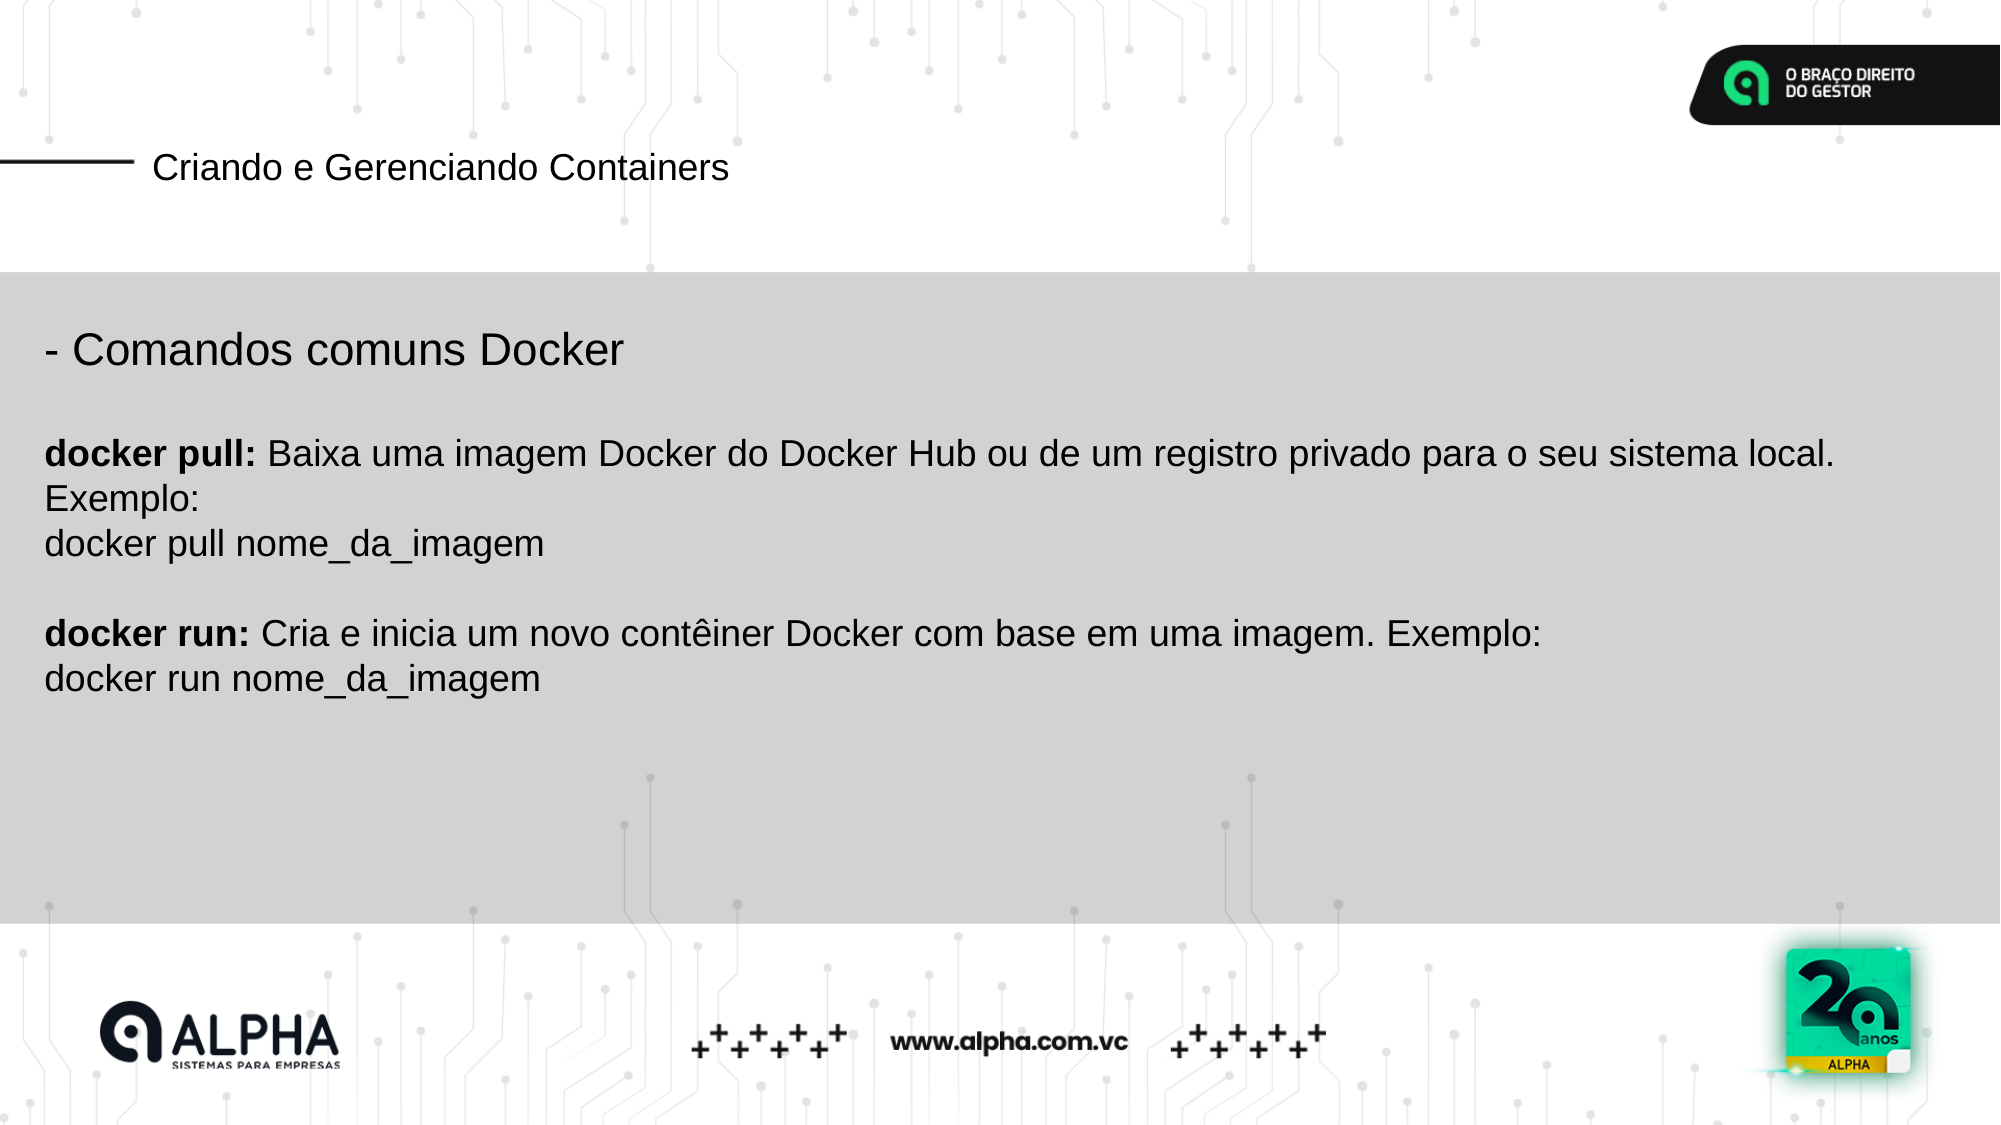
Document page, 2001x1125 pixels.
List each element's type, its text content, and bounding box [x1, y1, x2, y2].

text_box Criando e Gerenciando Containers [137, 59, 1862, 277]
picture [0, 0, 2000, 1125]
text_box - Comandos comuns Docker docker pull: Baixa uma imagem Docker do Docker Hub ou de um registro privado para o seu sistema local. Exemplo: docker pull nome_da_imagem docker run: Cria e inicia um novo contêiner Docker com base em uma imagem. Exemplo: docker run nome_da_imagem [29, 311, 1969, 532]
